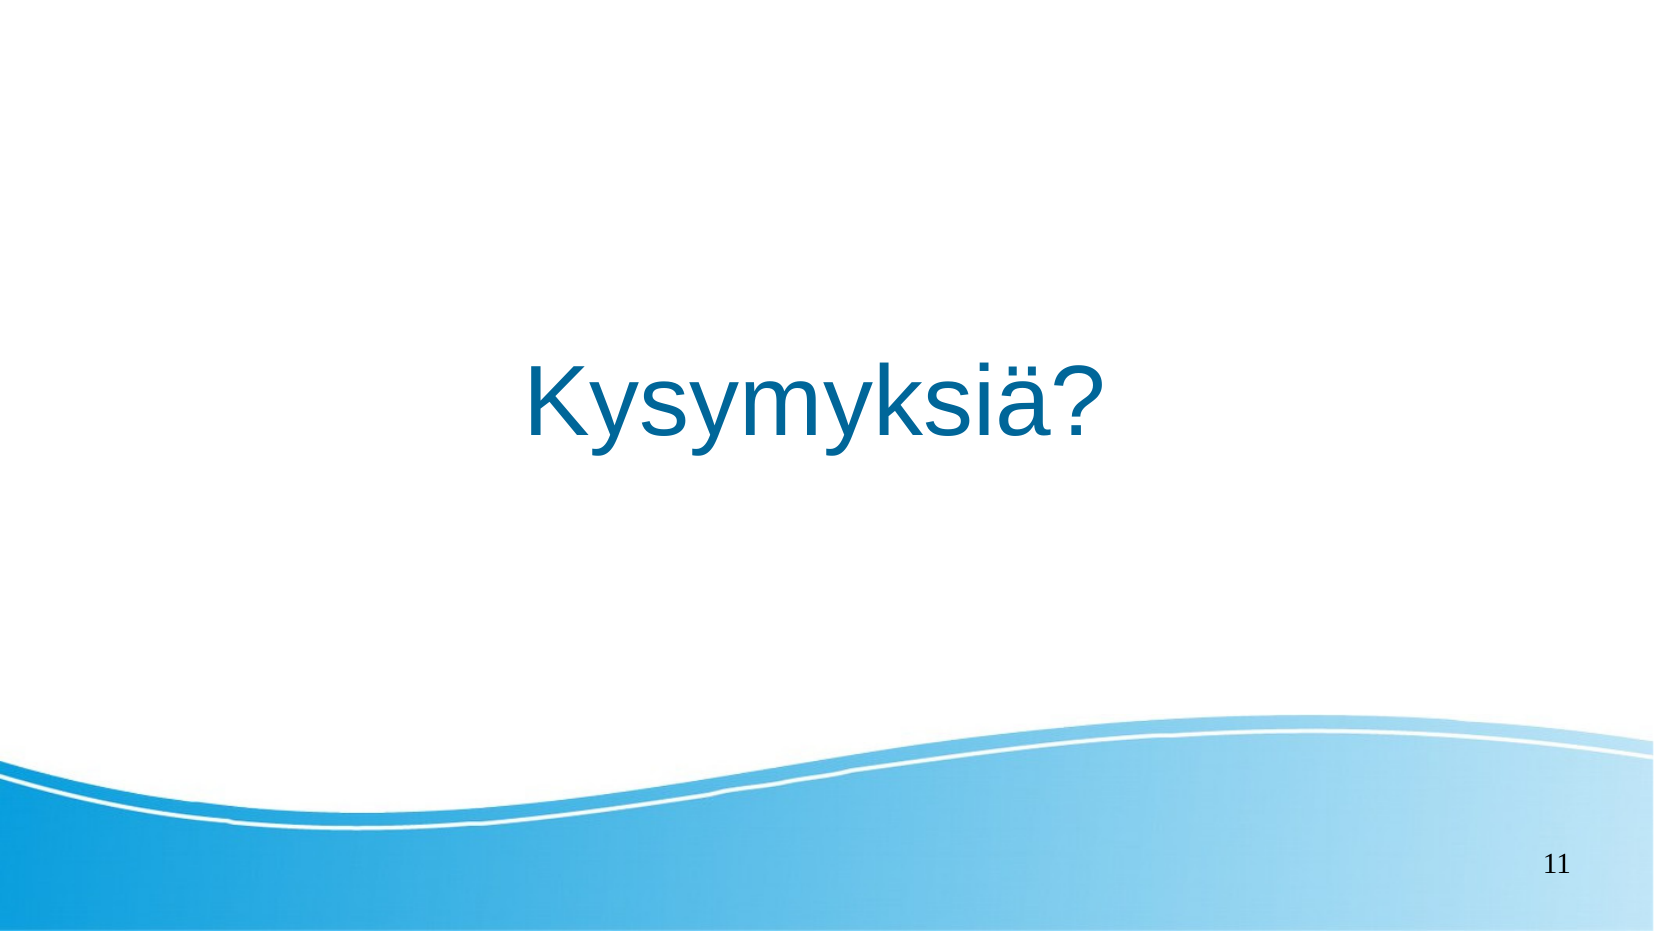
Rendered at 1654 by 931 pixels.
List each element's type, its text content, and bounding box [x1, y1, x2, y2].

title Kysymyksiä? [70, 323, 1559, 479]
picture [0, 714, 1654, 931]
